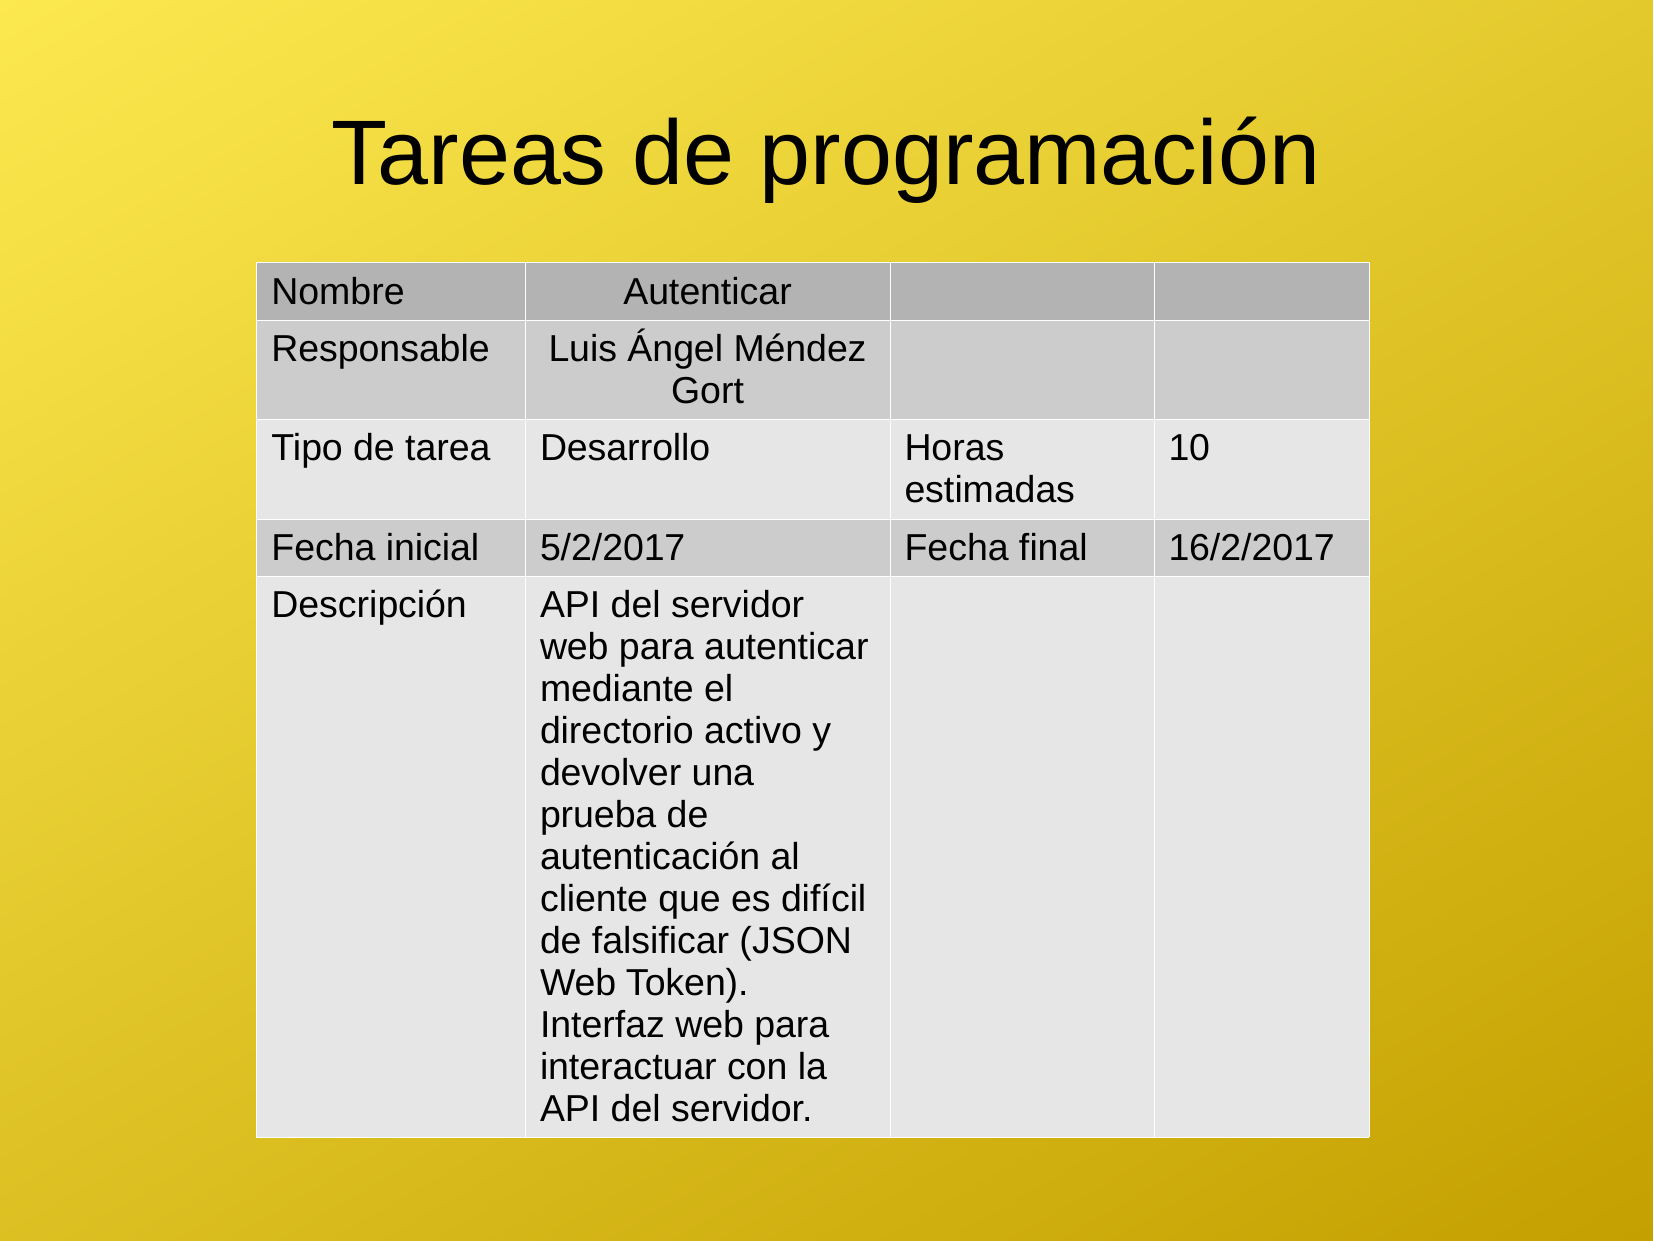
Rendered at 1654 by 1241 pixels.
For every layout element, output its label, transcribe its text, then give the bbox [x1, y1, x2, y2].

title Tareas de programación [82, 49, 1571, 257]
table_cell Descripción [257, 577, 525, 1137]
table_cell [1155, 321, 1369, 419]
table_cell 16/2/2017 [1155, 520, 1369, 576]
table_cell [891, 321, 1154, 419]
table_header Nombre [257, 263, 525, 320]
table_cell [1155, 577, 1369, 1137]
table_cell 5/2/2017 [526, 520, 890, 576]
table_cell 10 [1155, 420, 1369, 519]
table_cell Fecha inicial [257, 520, 525, 576]
table_cell [891, 577, 1154, 1137]
table_header [1155, 263, 1369, 320]
table_cell Tipo de tarea [257, 420, 525, 519]
table_cell API del servidor web para autenticar mediante el directorio activo y devolver una prueba de autenticación al cliente que es difícil de falsificar (JSON Web Token). Interfaz web para interactuar con la API del servidor. [526, 577, 890, 1137]
table_cell Horas estimadas [891, 420, 1154, 519]
table_header Autenticar [526, 263, 890, 320]
table_cell Fecha final [891, 520, 1154, 576]
table_header [891, 263, 1154, 320]
table_cell Luis Ángel Méndez Gort [526, 321, 890, 419]
table_cell Desarrollo [526, 420, 890, 519]
table_cell Responsable [257, 321, 525, 419]
